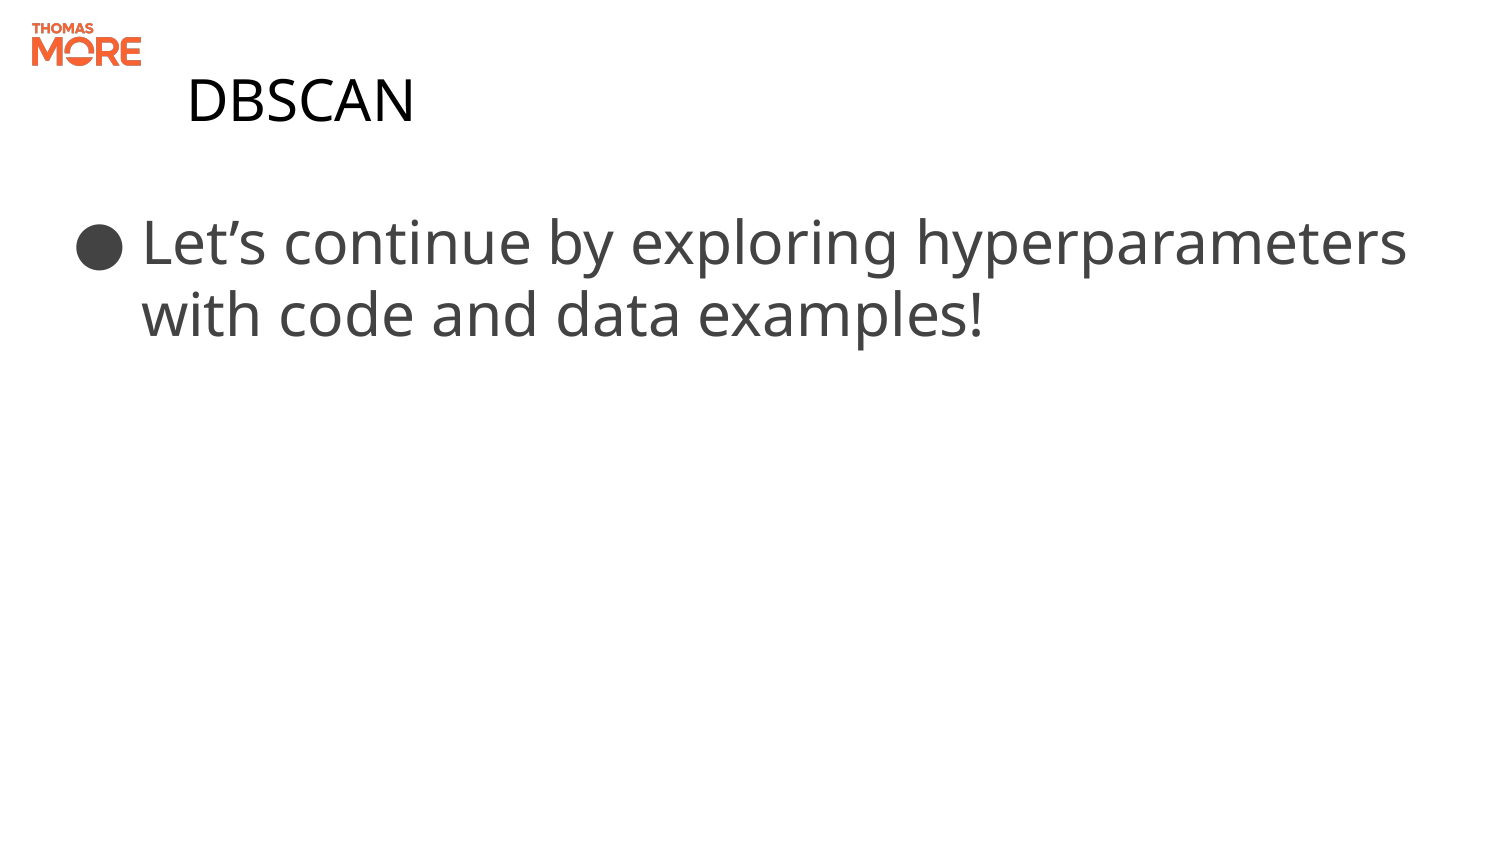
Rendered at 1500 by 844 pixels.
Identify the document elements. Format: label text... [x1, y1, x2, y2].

list Let’s continue by exploring hyperparameters with code and data examples! [51, 189, 1476, 750]
picture [22, 13, 151, 76]
title DBSCAN [171, 48, 1449, 143]
